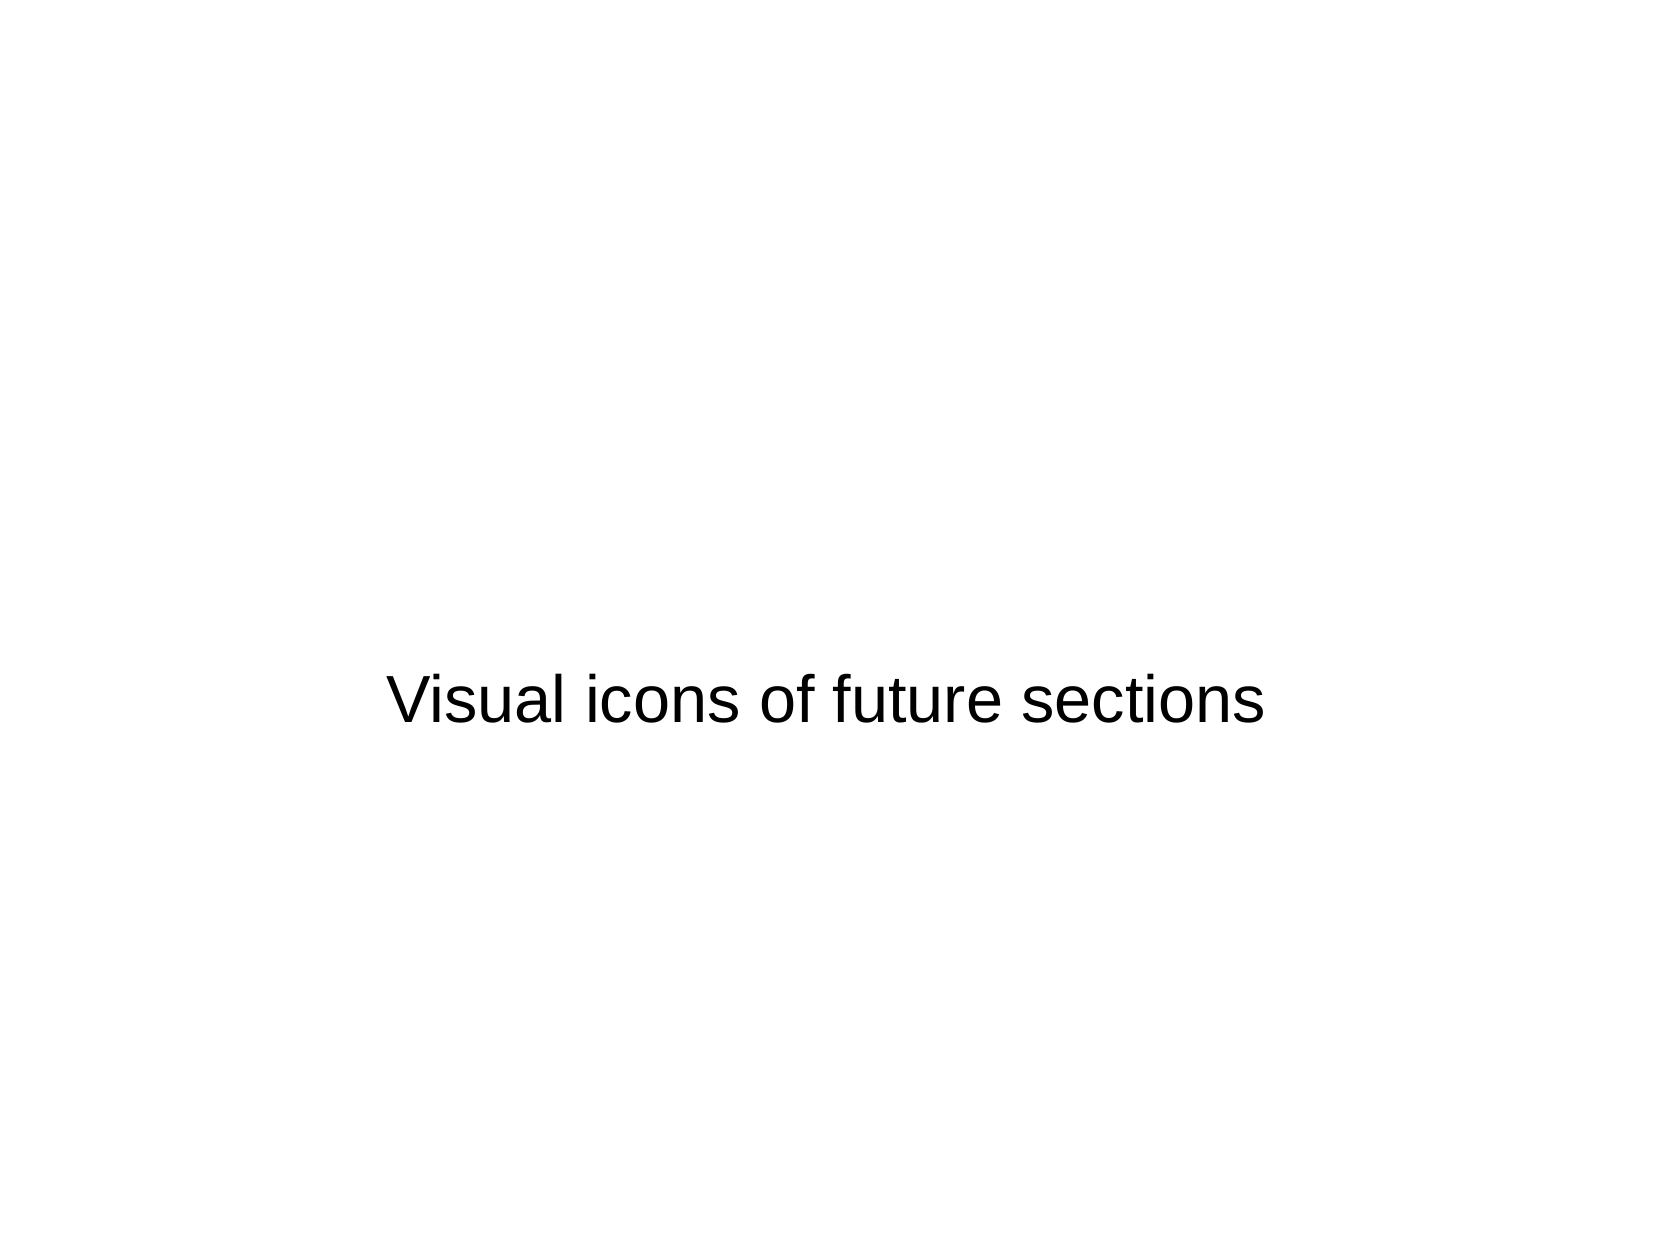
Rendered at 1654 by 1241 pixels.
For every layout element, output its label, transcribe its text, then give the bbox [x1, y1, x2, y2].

subtitle Visual icons of future sections [82, 297, 1571, 1102]
